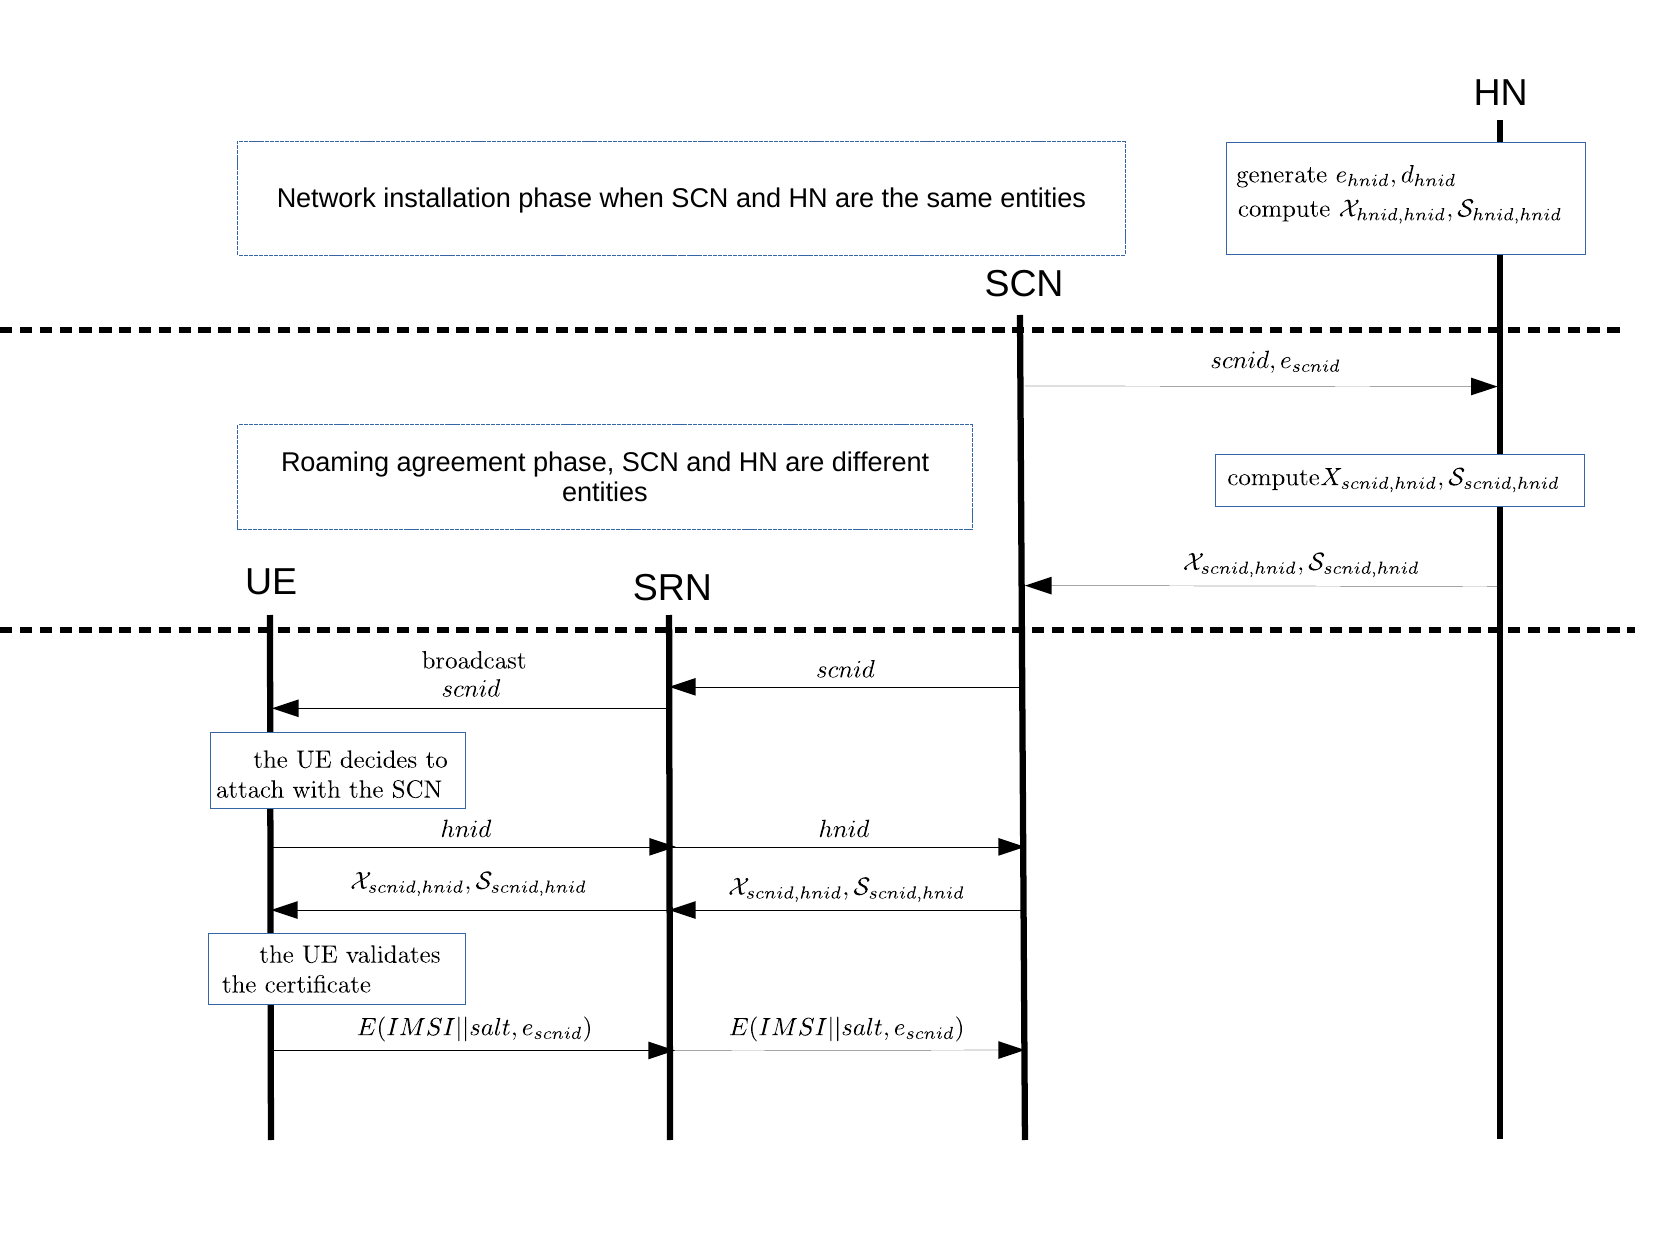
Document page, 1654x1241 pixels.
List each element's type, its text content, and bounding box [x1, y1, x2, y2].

text_box SCN [799, 255, 1249, 397]
text_box [728, 1016, 965, 1042]
text_box Roaming agreement phase, SCN and HN are different entities [237, 424, 973, 530]
text_box [815, 660, 875, 678]
text_box [208, 933, 466, 1005]
text_box HN [1431, 63, 1569, 142]
text_box [440, 819, 492, 838]
text_box [210, 732, 466, 809]
text_box [441, 679, 501, 697]
text_box UE [108, 553, 445, 695]
text_box [818, 819, 870, 838]
text_box [1226, 142, 1586, 255]
text_box SRN [447, 559, 898, 701]
text_box [1182, 552, 1419, 578]
text_box [350, 871, 586, 897]
text_box [421, 651, 527, 669]
text_box [1210, 350, 1340, 373]
text_box Network installation phase when SCN and HN are the same entities [237, 141, 1126, 256]
text_box [356, 1016, 593, 1042]
text_box [1215, 454, 1585, 507]
text_box [728, 877, 964, 903]
